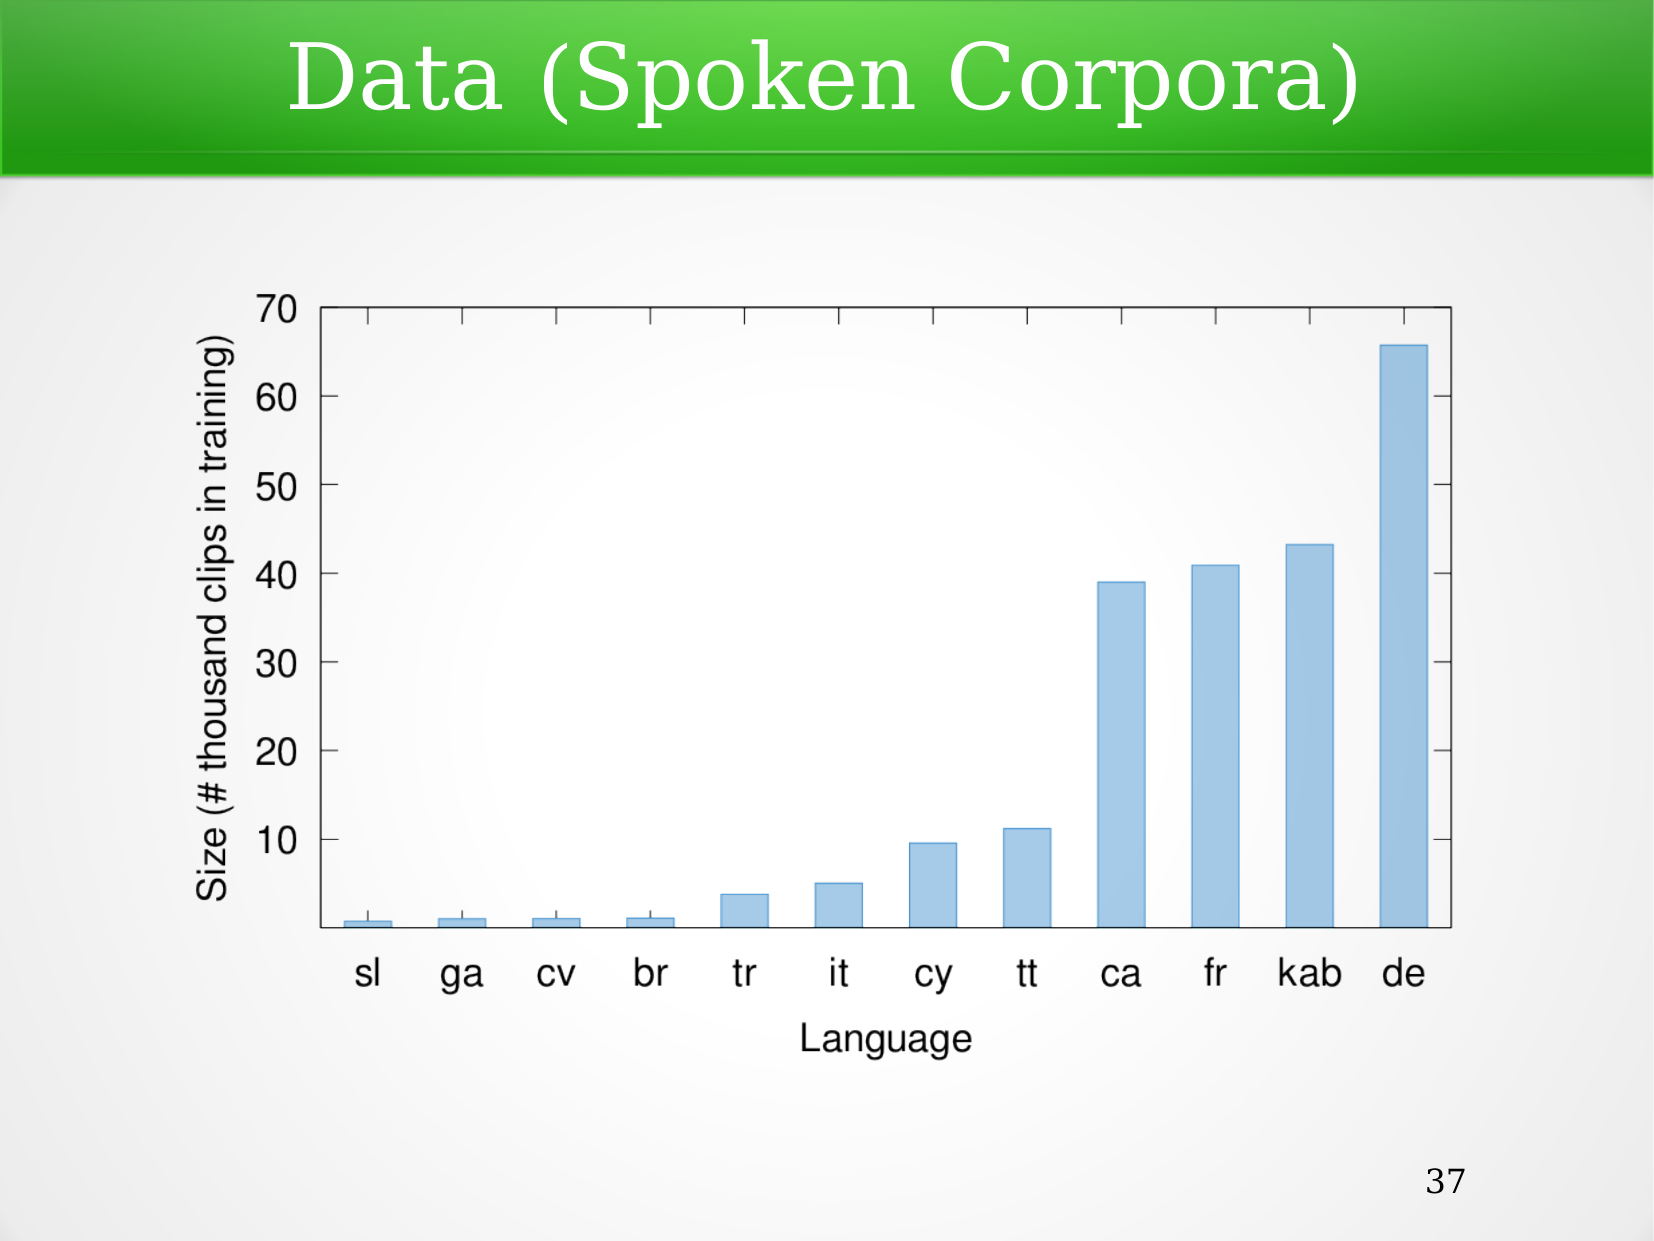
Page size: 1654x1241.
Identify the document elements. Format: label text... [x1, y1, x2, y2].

picture [0, 0, 1654, 1241]
title Data (Spoken Corpora) [82, 11, 1571, 154]
